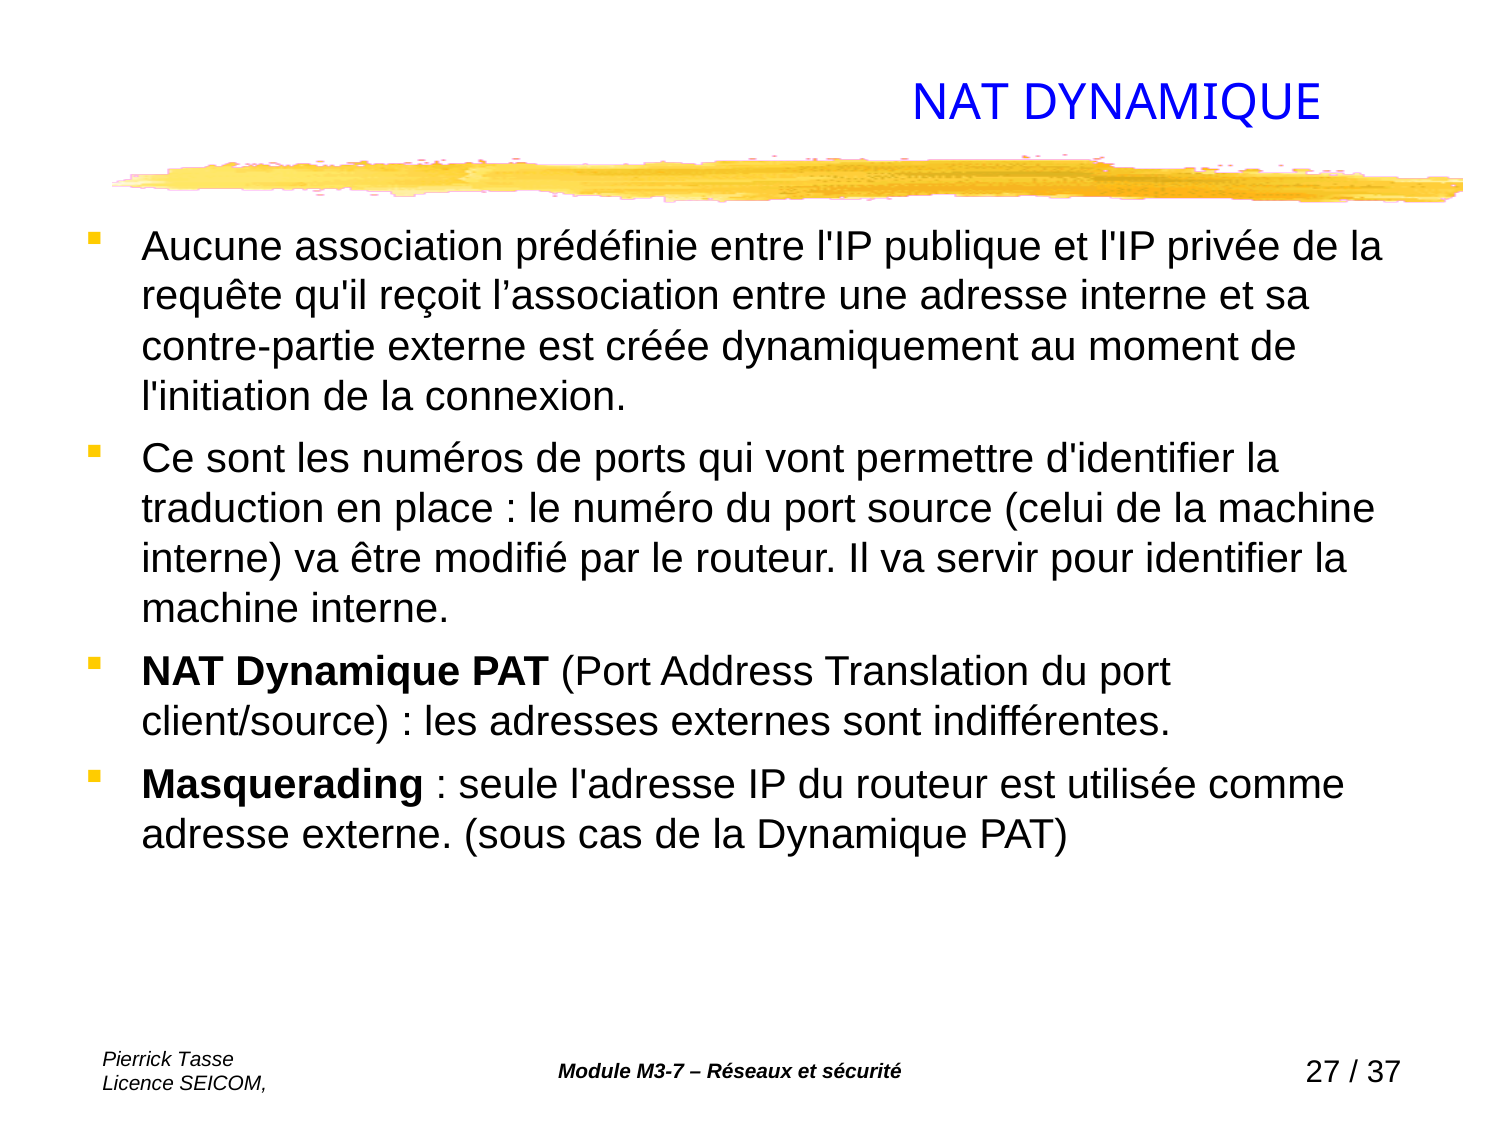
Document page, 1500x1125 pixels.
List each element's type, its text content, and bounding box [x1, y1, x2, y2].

picture [112, 149, 1463, 213]
list Aucune association prédéfinie entre l'IP publique et l'IP privée de la requête qu'il reçoit l’association entre une adresse interne et sa contre-partie externe est créée dynamiquement au moment de l'initiation de la connexion. Ce sont les numéros de ports qui vont permettre d'identifier la traduction en place : le numéro du port source (celui de la machine interne) va être modifié par le routeur. Il va servir pour identifier la machine interne. NAT Dynamique PAT (Port Address Translation du port client/source) : les adresses externes sont indifférentes. Masquerading : seule l'adresse IP du routeur est utilisée comme adresse externe. (sous cas de la Dynamique PAT) [69, 210, 1412, 1016]
title NAT DYNAMIQUE [62, 37, 1338, 138]
